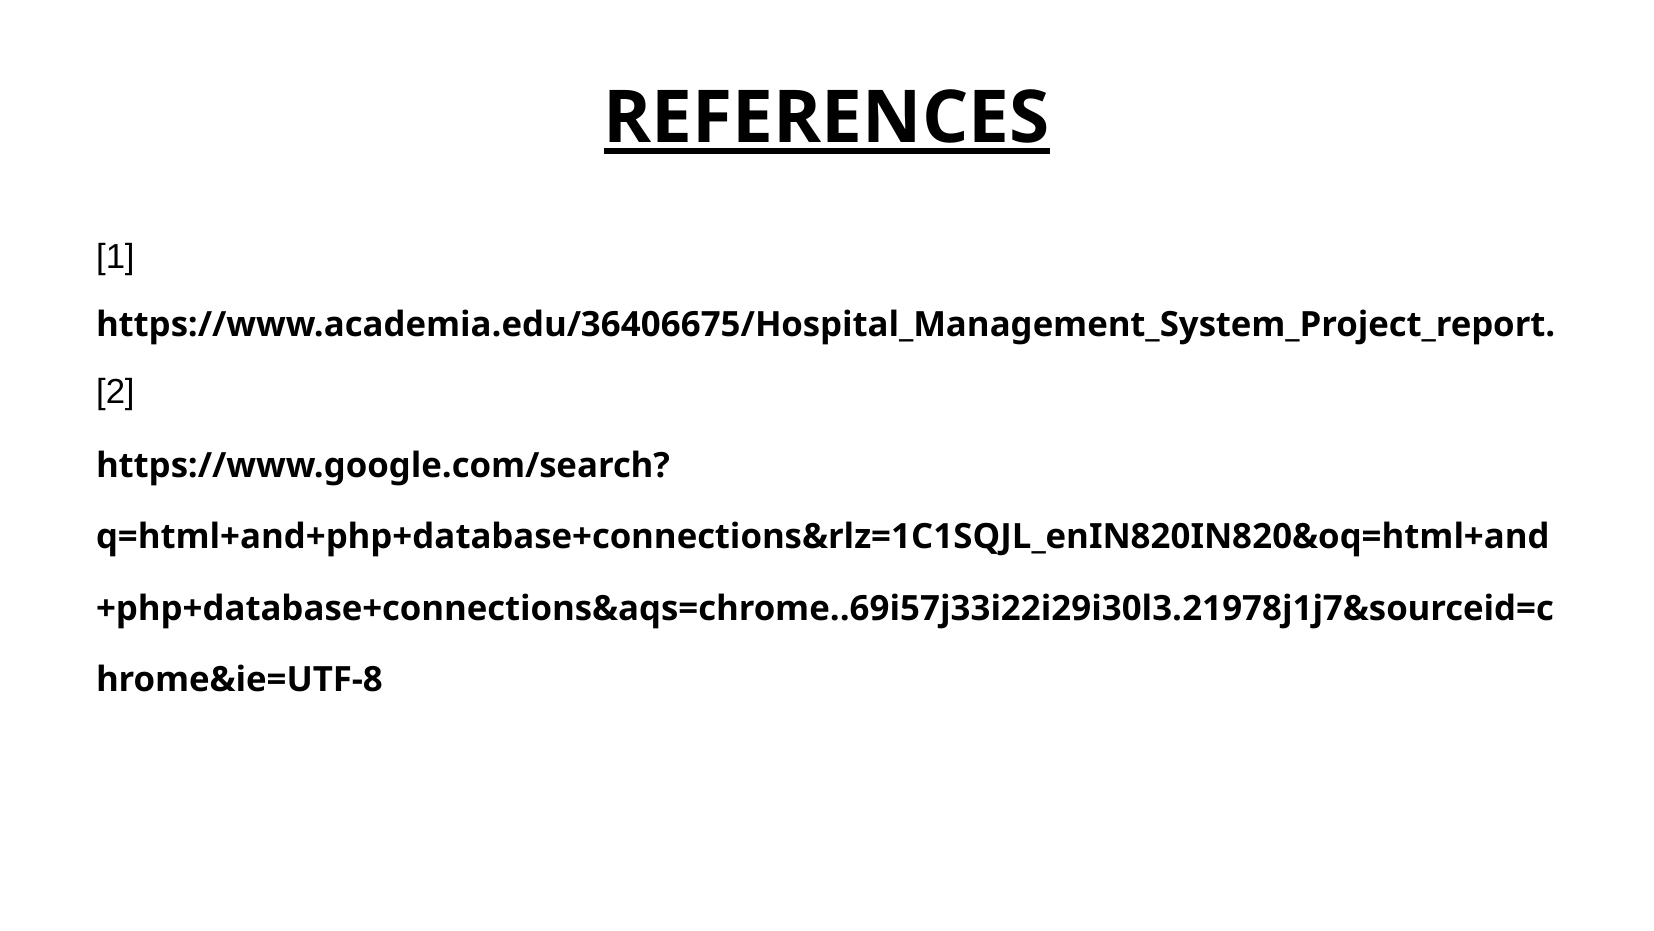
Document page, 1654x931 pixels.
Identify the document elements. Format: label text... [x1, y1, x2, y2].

title REFERENCES [82, 37, 1571, 193]
list [1] https://www.academia.edu/36406675/Hospital_Management_System_Project_report. [2] https://www.google.com/search?q=html+and+php+database+connections&rlz=1C1SQJL_enIN820IN820&oq=html+and+php+database+connections&aqs=chrome..69i57j33i22i29i30l3.21978j1j7&sourceid=chrome&ie=UTF-8 [82, 217, 1571, 758]
